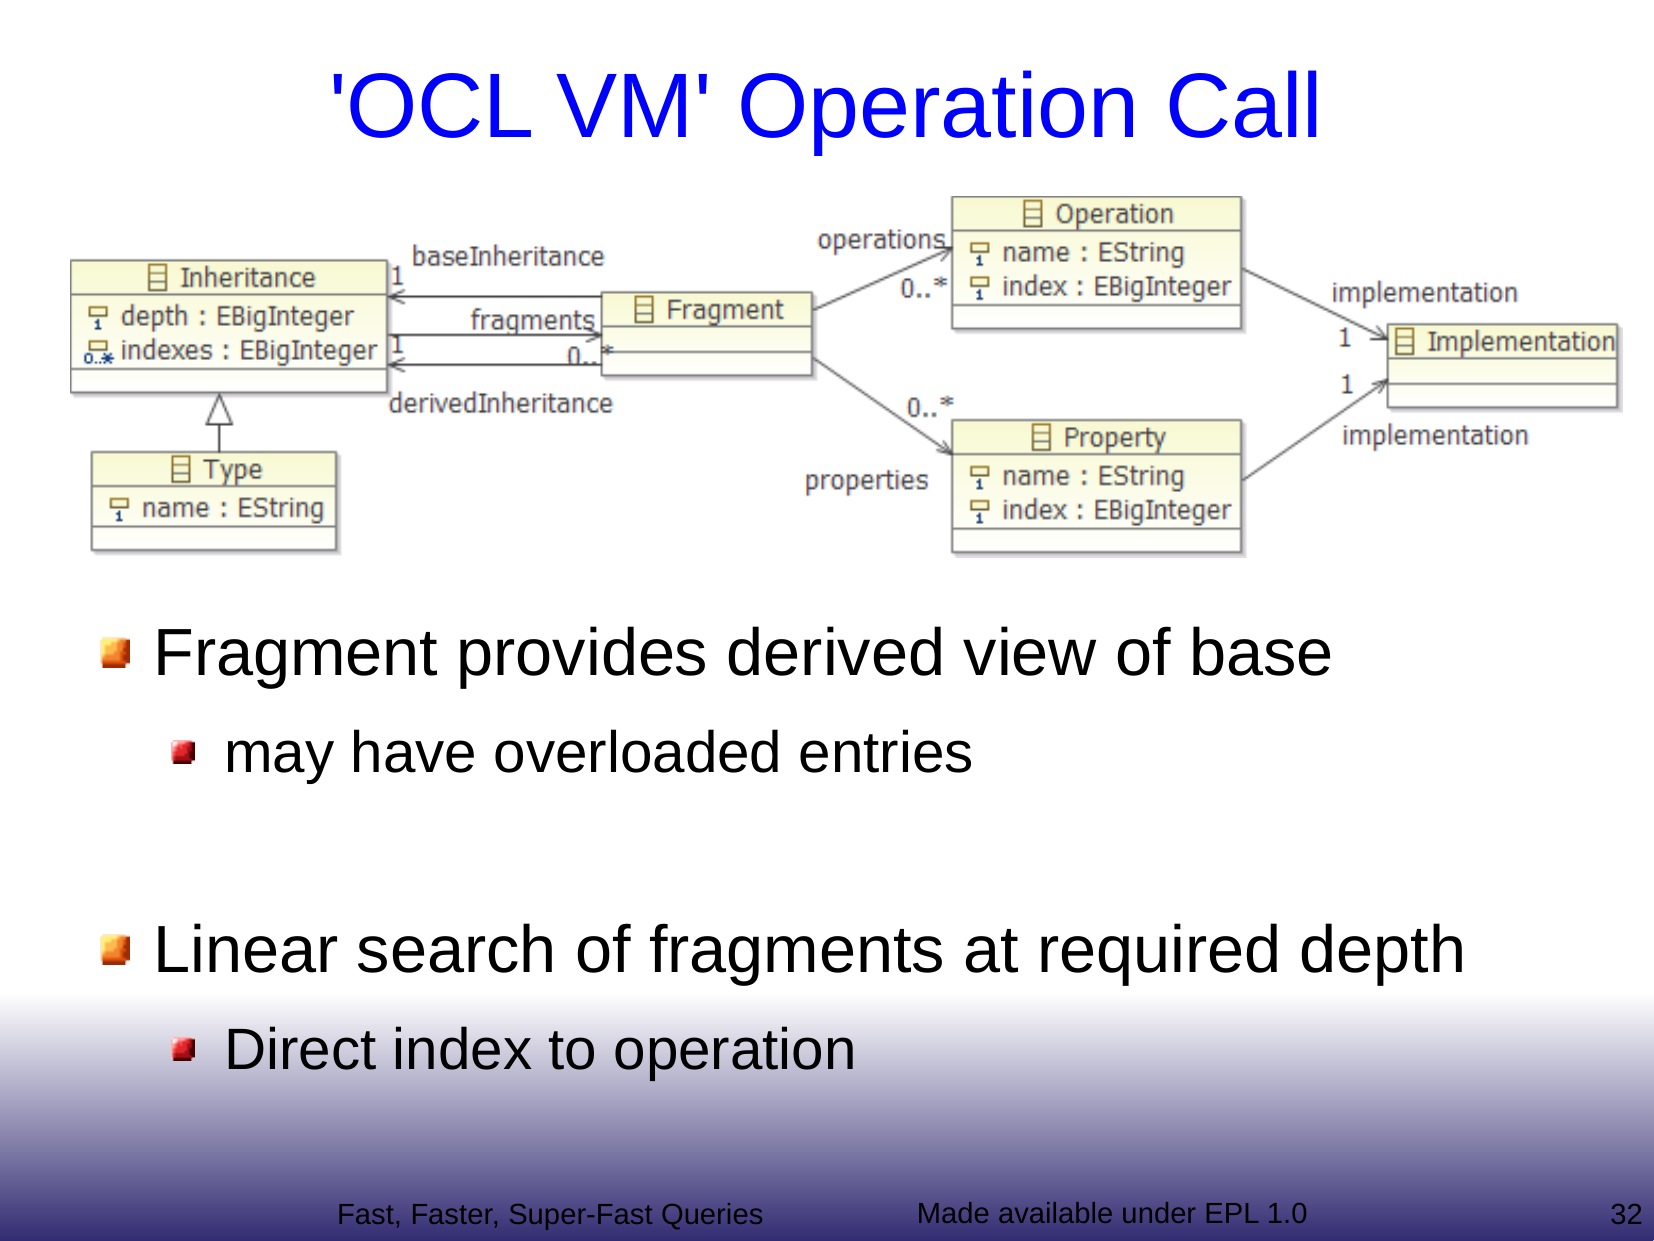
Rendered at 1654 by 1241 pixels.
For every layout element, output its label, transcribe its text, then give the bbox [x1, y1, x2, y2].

picture [70, 196, 1623, 558]
title 'OCL VM' Operation Call [82, 49, 1571, 162]
list Fragment provides derived view of base may have overloaded entries Linear search of fragments at required depth Direct index to operation [82, 615, 1571, 1175]
